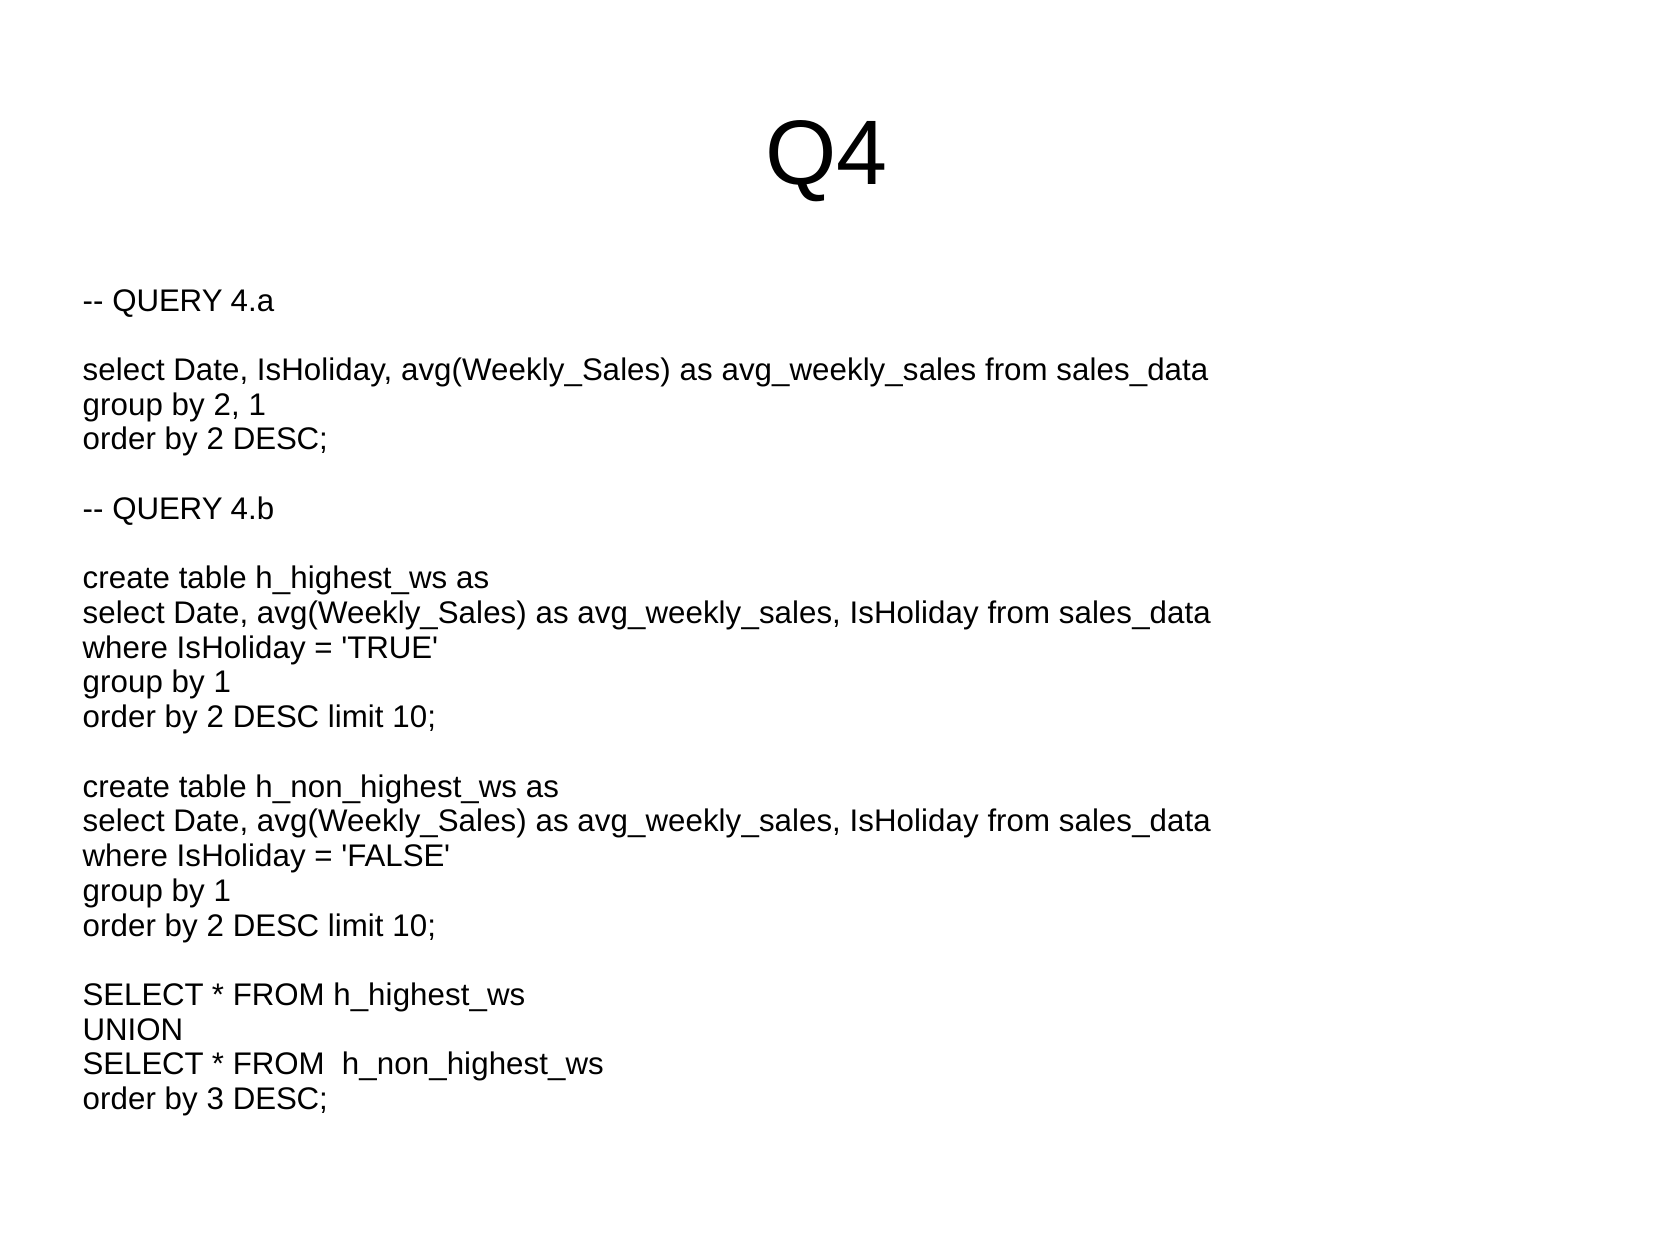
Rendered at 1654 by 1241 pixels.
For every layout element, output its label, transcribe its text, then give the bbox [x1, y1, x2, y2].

subtitle -- QUERY 4.a select Date, IsHoliday, avg(Weekly_Sales) as avg_weekly_sales from sales_data group by 2, 1 order by 2 DESC; -- QUERY 4.b create table h_highest_ws as select Date, avg(Weekly_Sales) as avg_weekly_sales, IsHoliday from sales_data where IsHoliday = 'TRUE' group by 1 order by 2 DESC limit 10; create table h_non_highest_ws as select Date, avg(Weekly_Sales) as avg_weekly_sales, IsHoliday from sales_data where IsHoliday = 'FALSE' group by 1 order by 2 DESC limit 10; SELECT * FROM h_highest_ws UNION SELECT * FROM h_non_highest_ws order by 3 DESC; [82, 282, 1571, 1117]
title Q4 [82, 49, 1571, 257]
